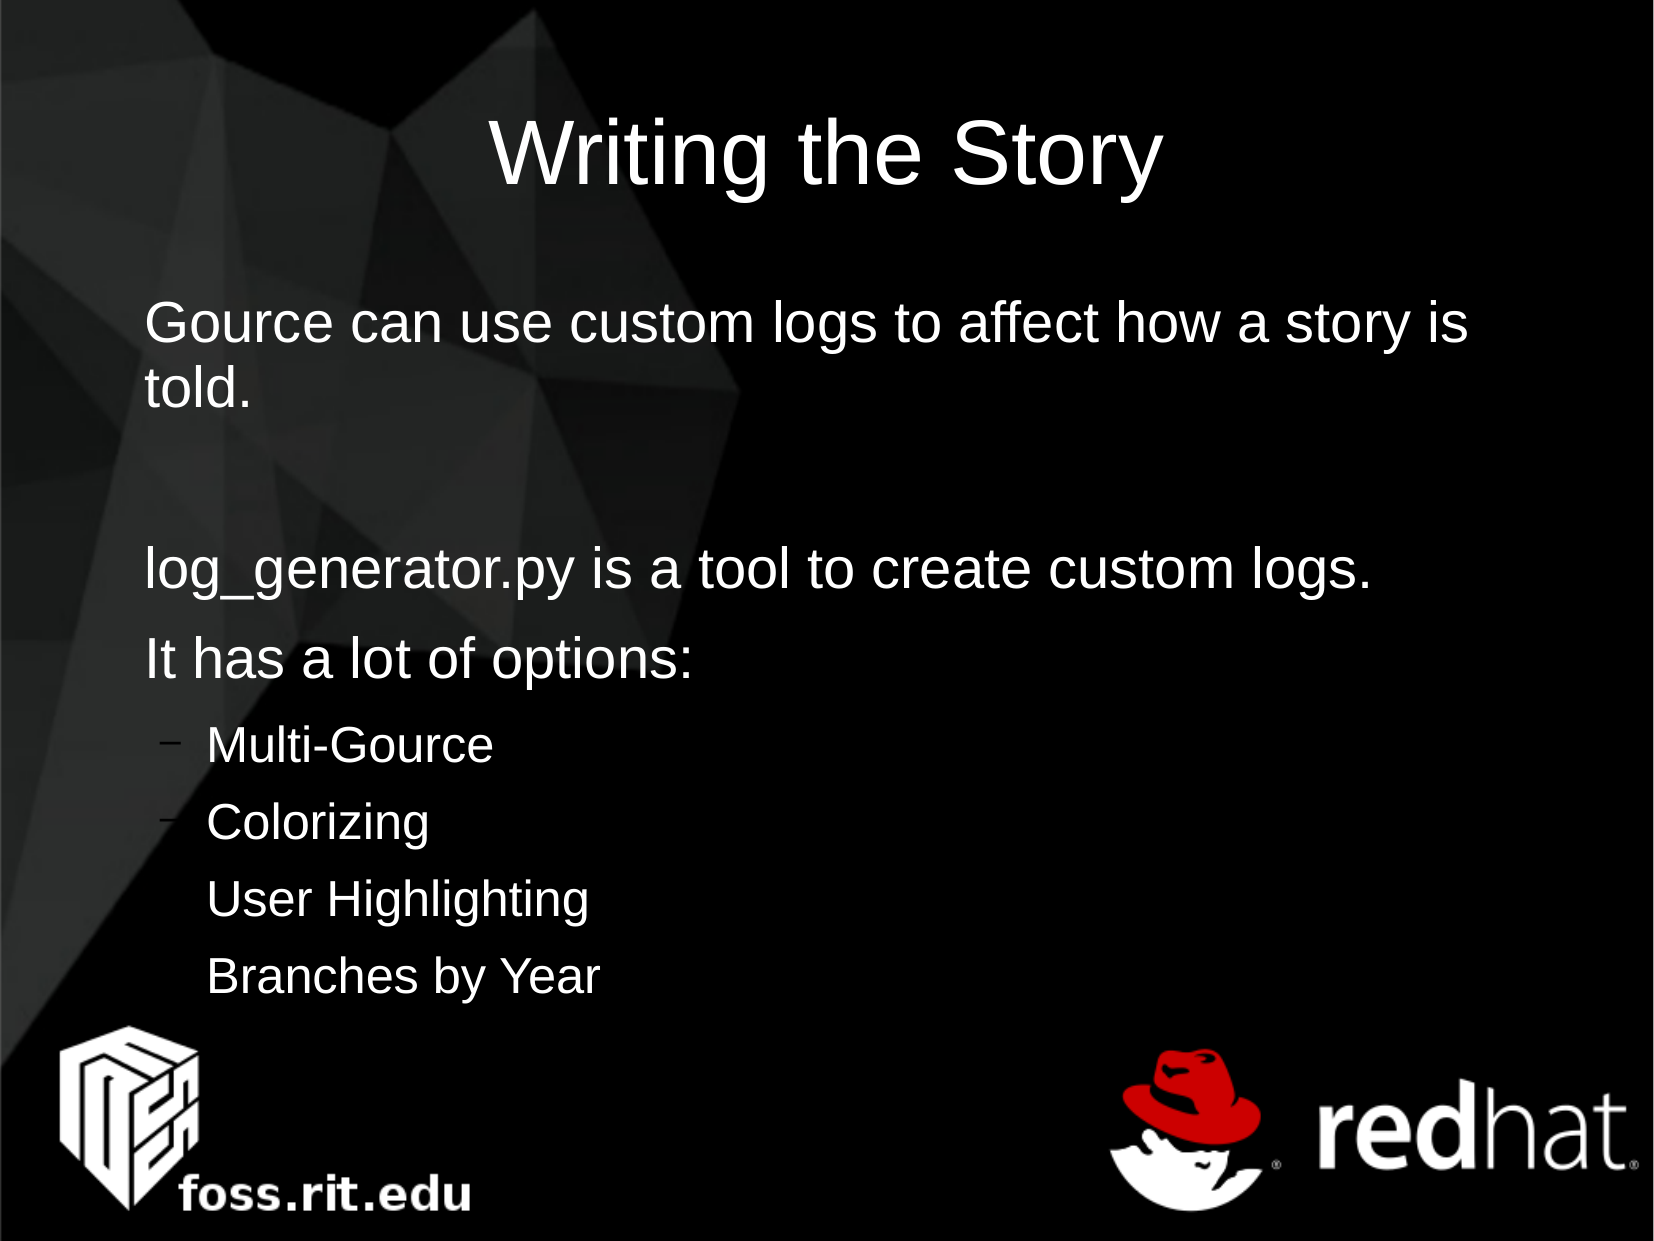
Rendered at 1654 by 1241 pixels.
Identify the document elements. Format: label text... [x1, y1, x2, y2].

title Writing the Story [82, 49, 1571, 257]
picture [0, 0, 1654, 1241]
list Gource can use custom logs to affect how a story is told. log_generator.py is a tool to create custom logs. It has a lot of options: Multi-Gource Colorizing User Highlighting Branches by Year [82, 290, 1571, 1010]
